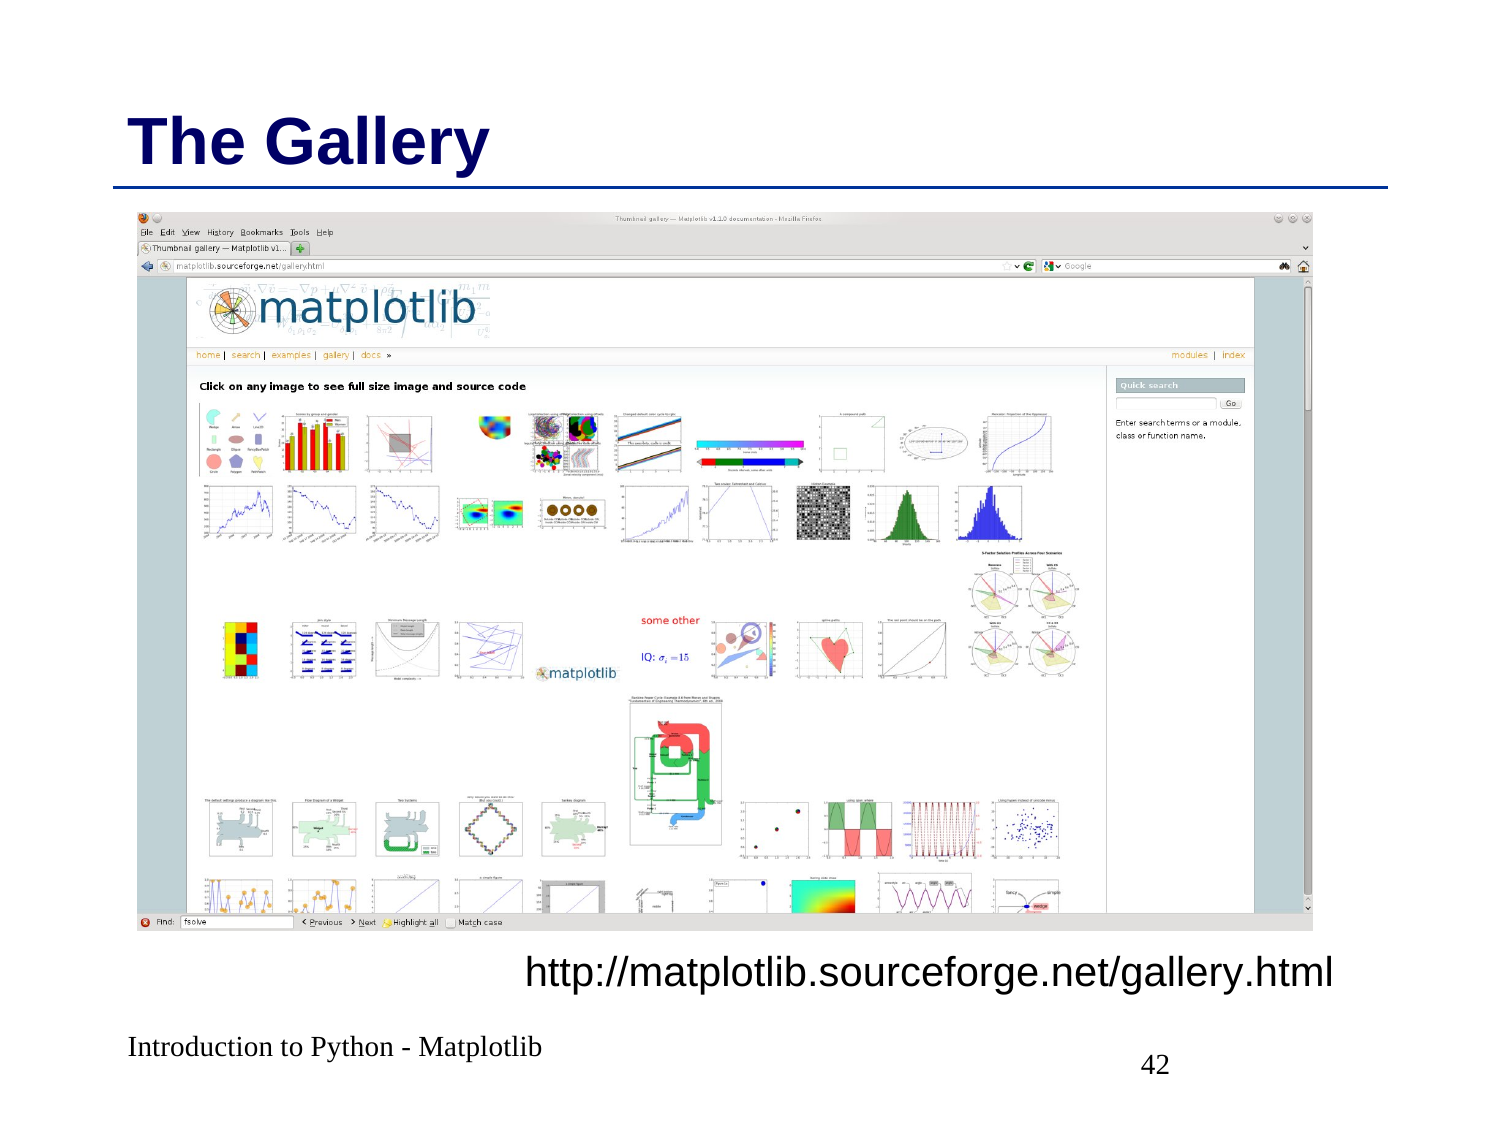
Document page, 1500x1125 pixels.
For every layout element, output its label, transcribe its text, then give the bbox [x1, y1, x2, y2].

text_box <number> [1074, 1025, 1388, 1101]
text_box Introduction to Python - Matplotlib [112, 1025, 501, 1101]
text_box http://matplotlib.sourceforge.net/gallery.html [510, 937, 1396, 1003]
picture [137, 212, 1313, 931]
title The Gallery [112, 89, 1388, 186]
